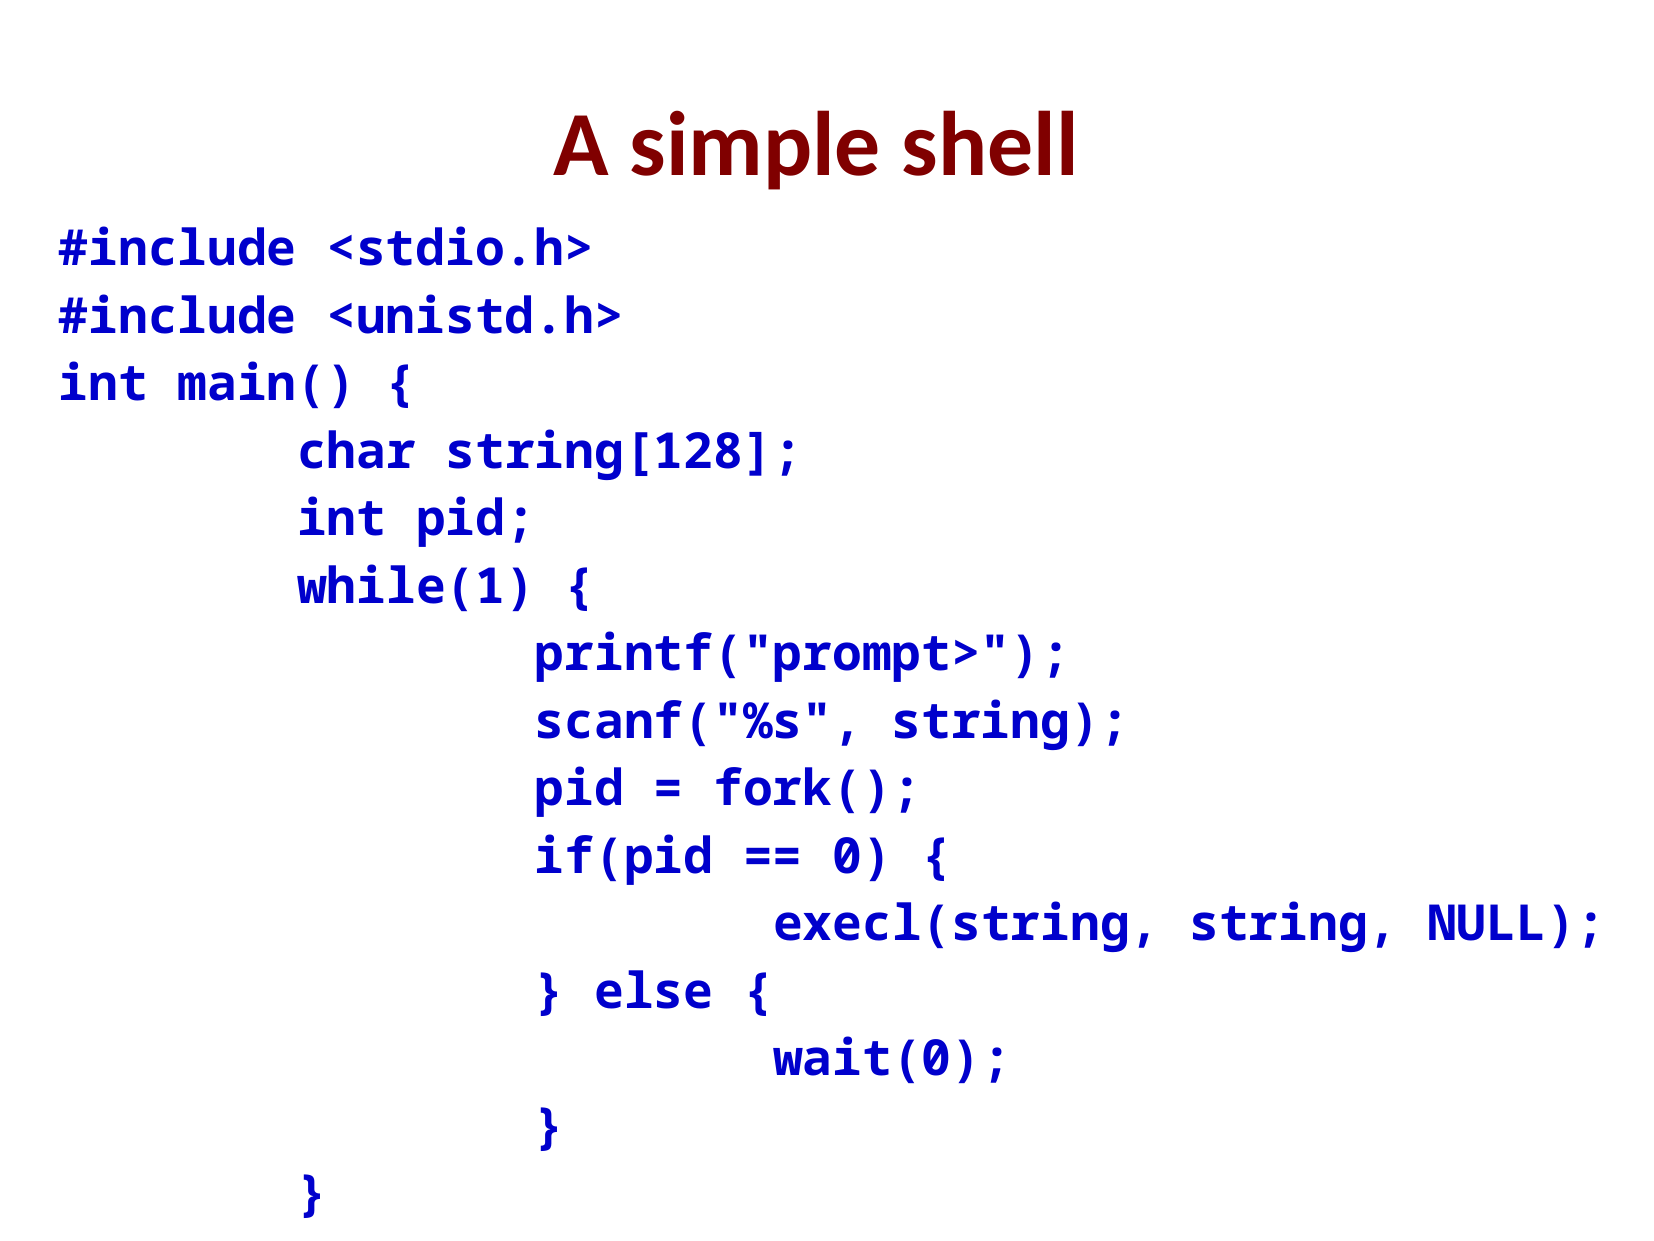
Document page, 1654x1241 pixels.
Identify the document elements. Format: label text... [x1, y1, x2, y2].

title A simple shell [82, 49, 1571, 212]
list #include <stdio.h> #include <unistd.h> int main() { char string[128]; int pid; while(1) { printf("prompt>"); scanf("%s", string); pid = fork(); if(pid == 0) { execl(string, string, NULL); } else { wait(0); } } } [59, 212, 1654, 1241]
